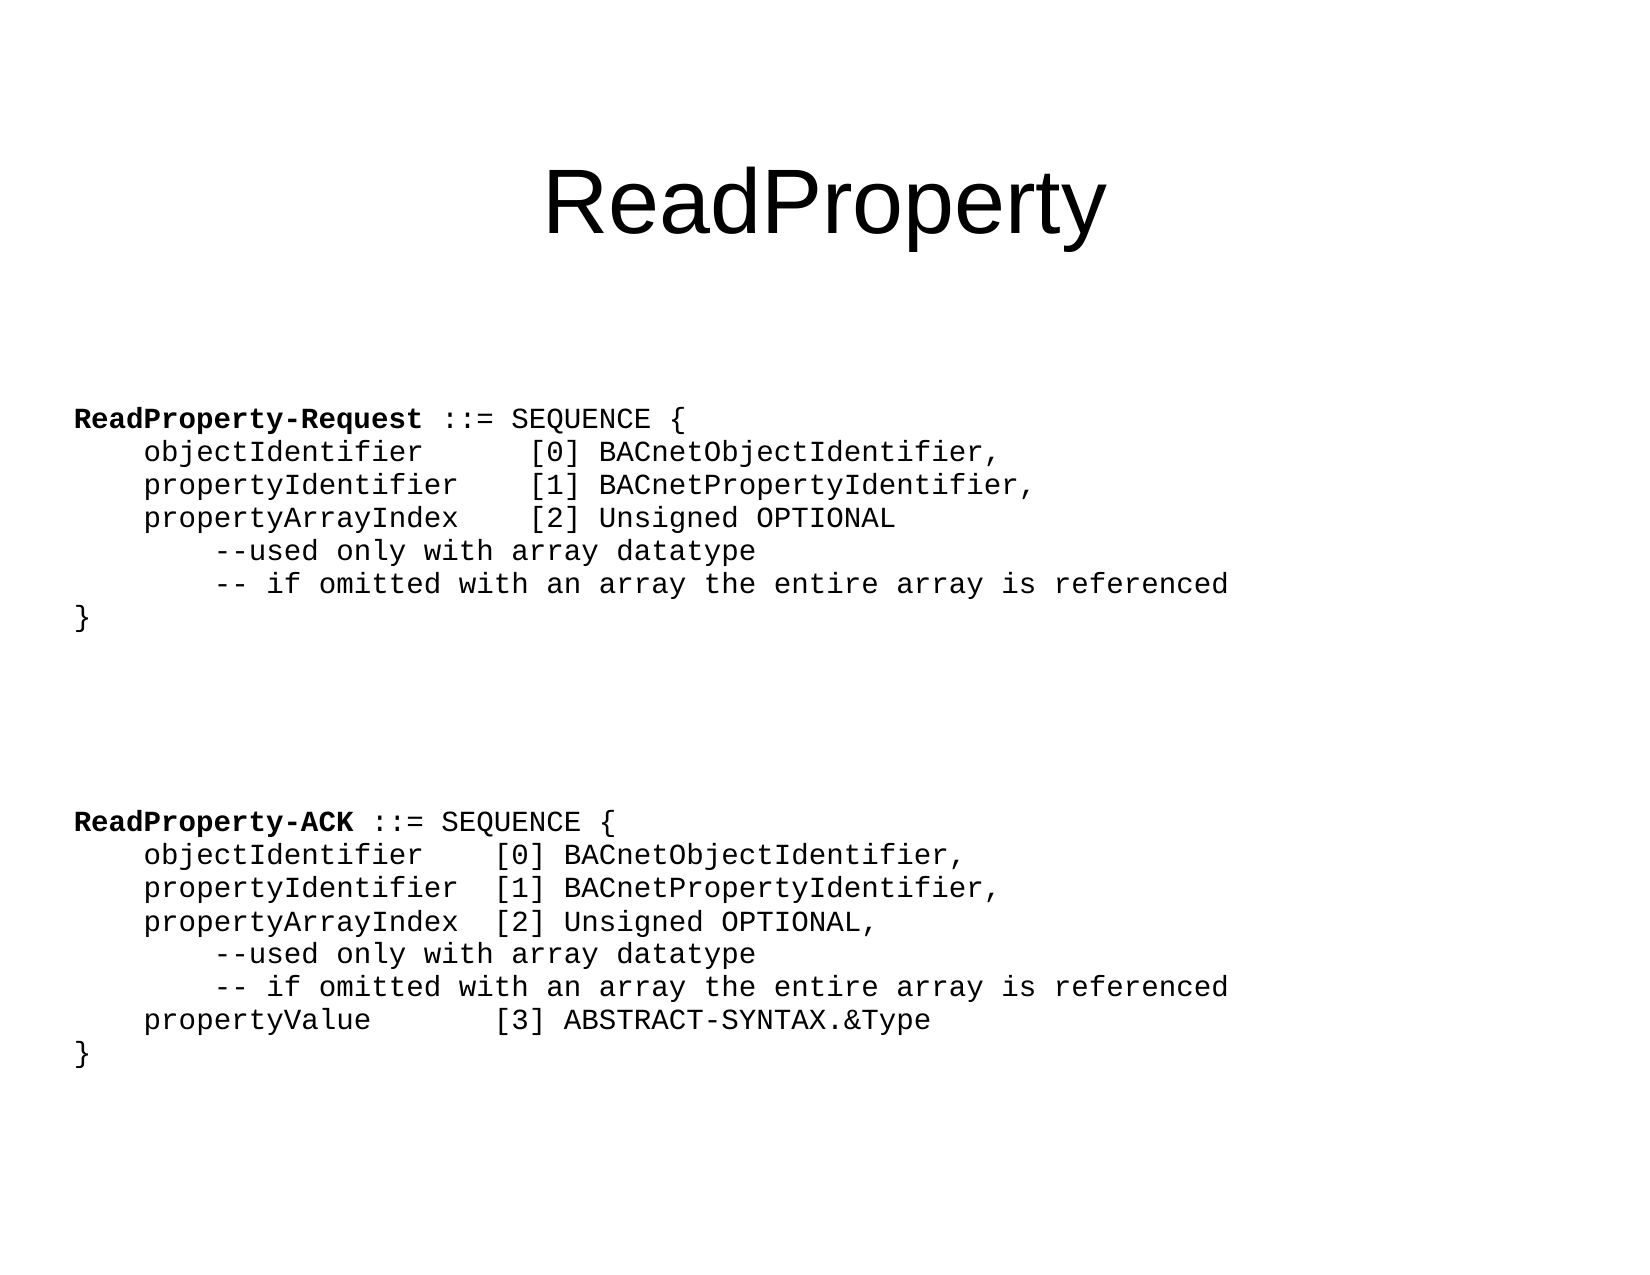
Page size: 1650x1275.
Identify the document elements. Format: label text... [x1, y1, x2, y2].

title ReadProperty [135, 105, 1515, 299]
text_box ReadProperty-ACK ::= SEQUENCE { objectIdentifier [0] BACnetObjectIdentifier, propertyIdentifier [1] BACnetPropertyIdentifier, propertyArrayIndex [2] Unsigned OPTIONAL, --used only with array datatype -- if omitted with an array the entire array is referenced propertyValue [3] ABSTRACT-SYNTAX.&Type } [59, 800, 1591, 1110]
text_box ReadProperty-Request ::= SEQUENCE { objectIdentifier [0] BACnetObjectIdentifier, propertyIdentifier [1] BACnetPropertyIdentifier, propertyArrayIndex [2] Unsigned OPTIONAL --used only with array datatype -- if omitted with an array the entire array is referenced } [59, 396, 1560, 633]
